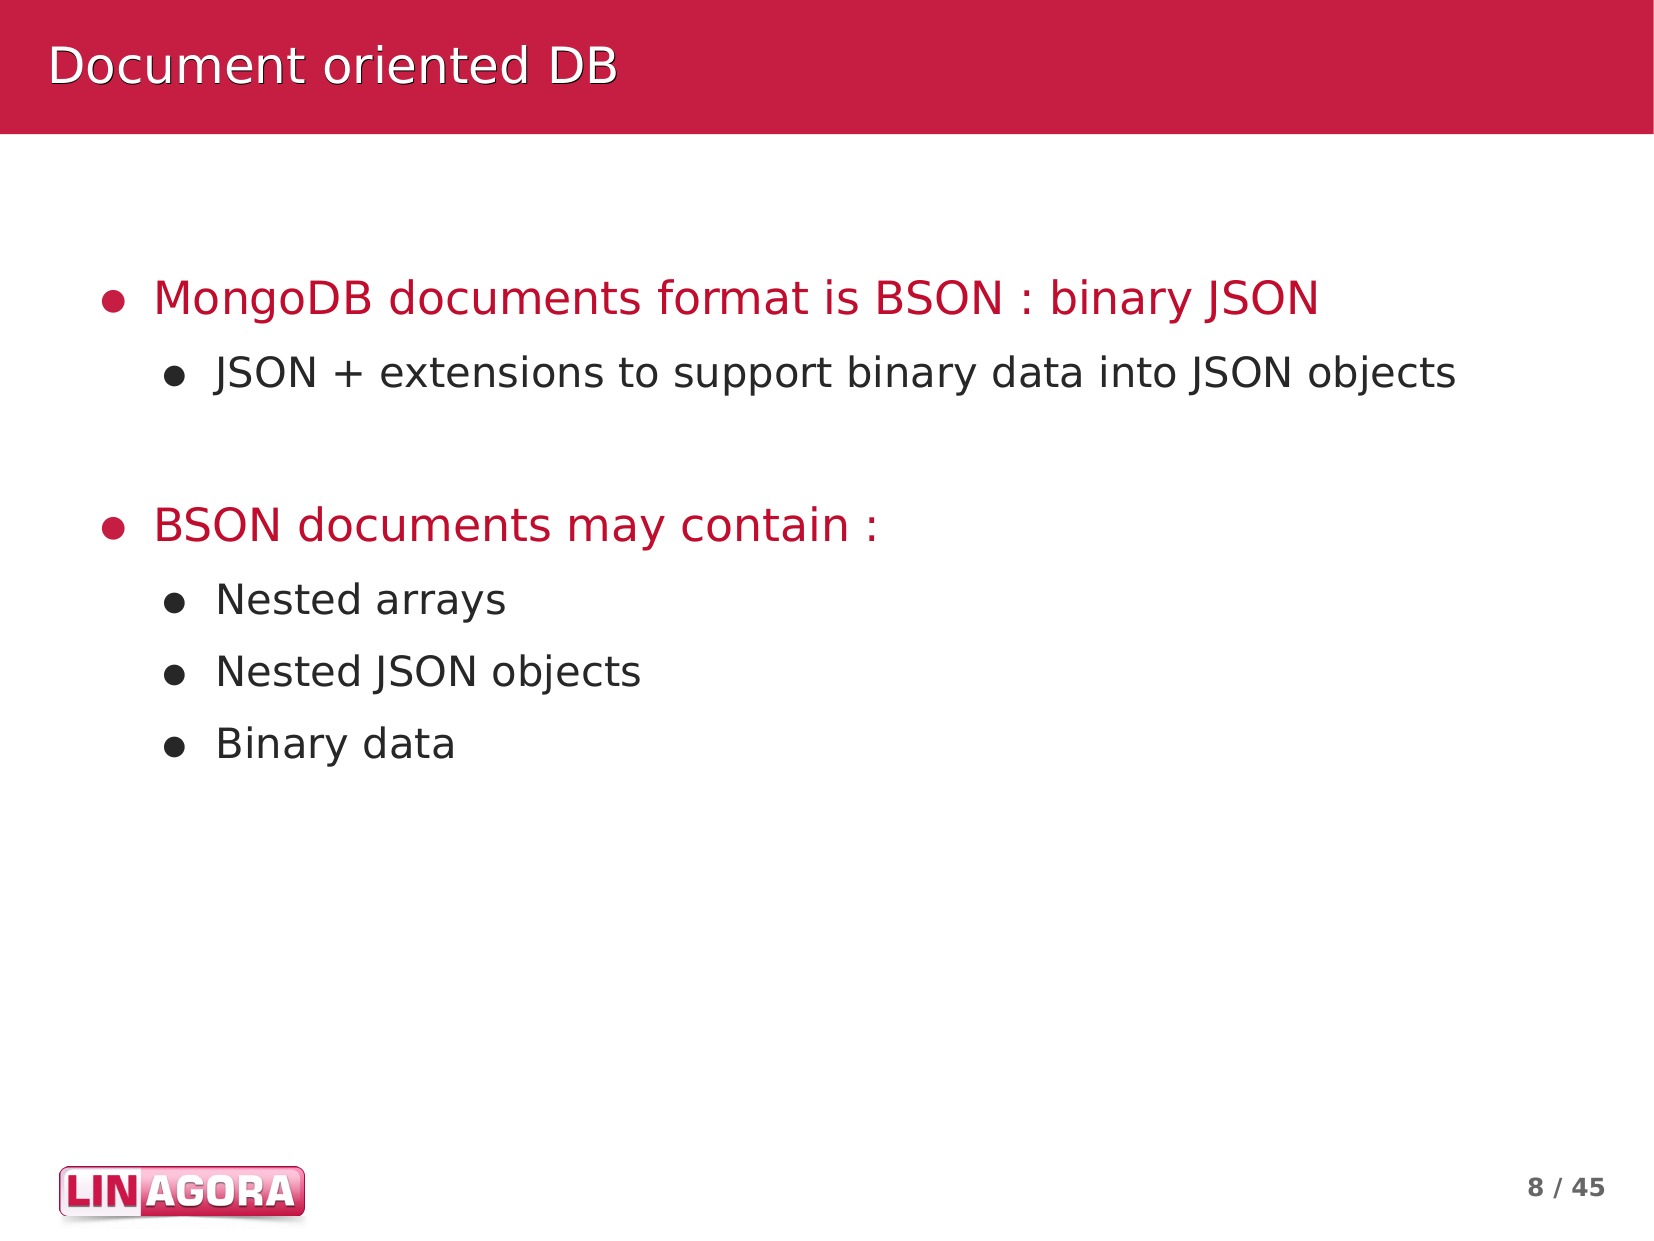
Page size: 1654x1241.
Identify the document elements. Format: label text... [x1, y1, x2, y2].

title Document oriented DB [47, 7, 1624, 126]
list MongoDB documents format is BSON : binary JSON JSON + extensions to support binary data into JSON objects BSON documents may contain : Nested arrays Nested JSON objects Binary data [82, 188, 1571, 934]
picture [59, 1166, 308, 1229]
